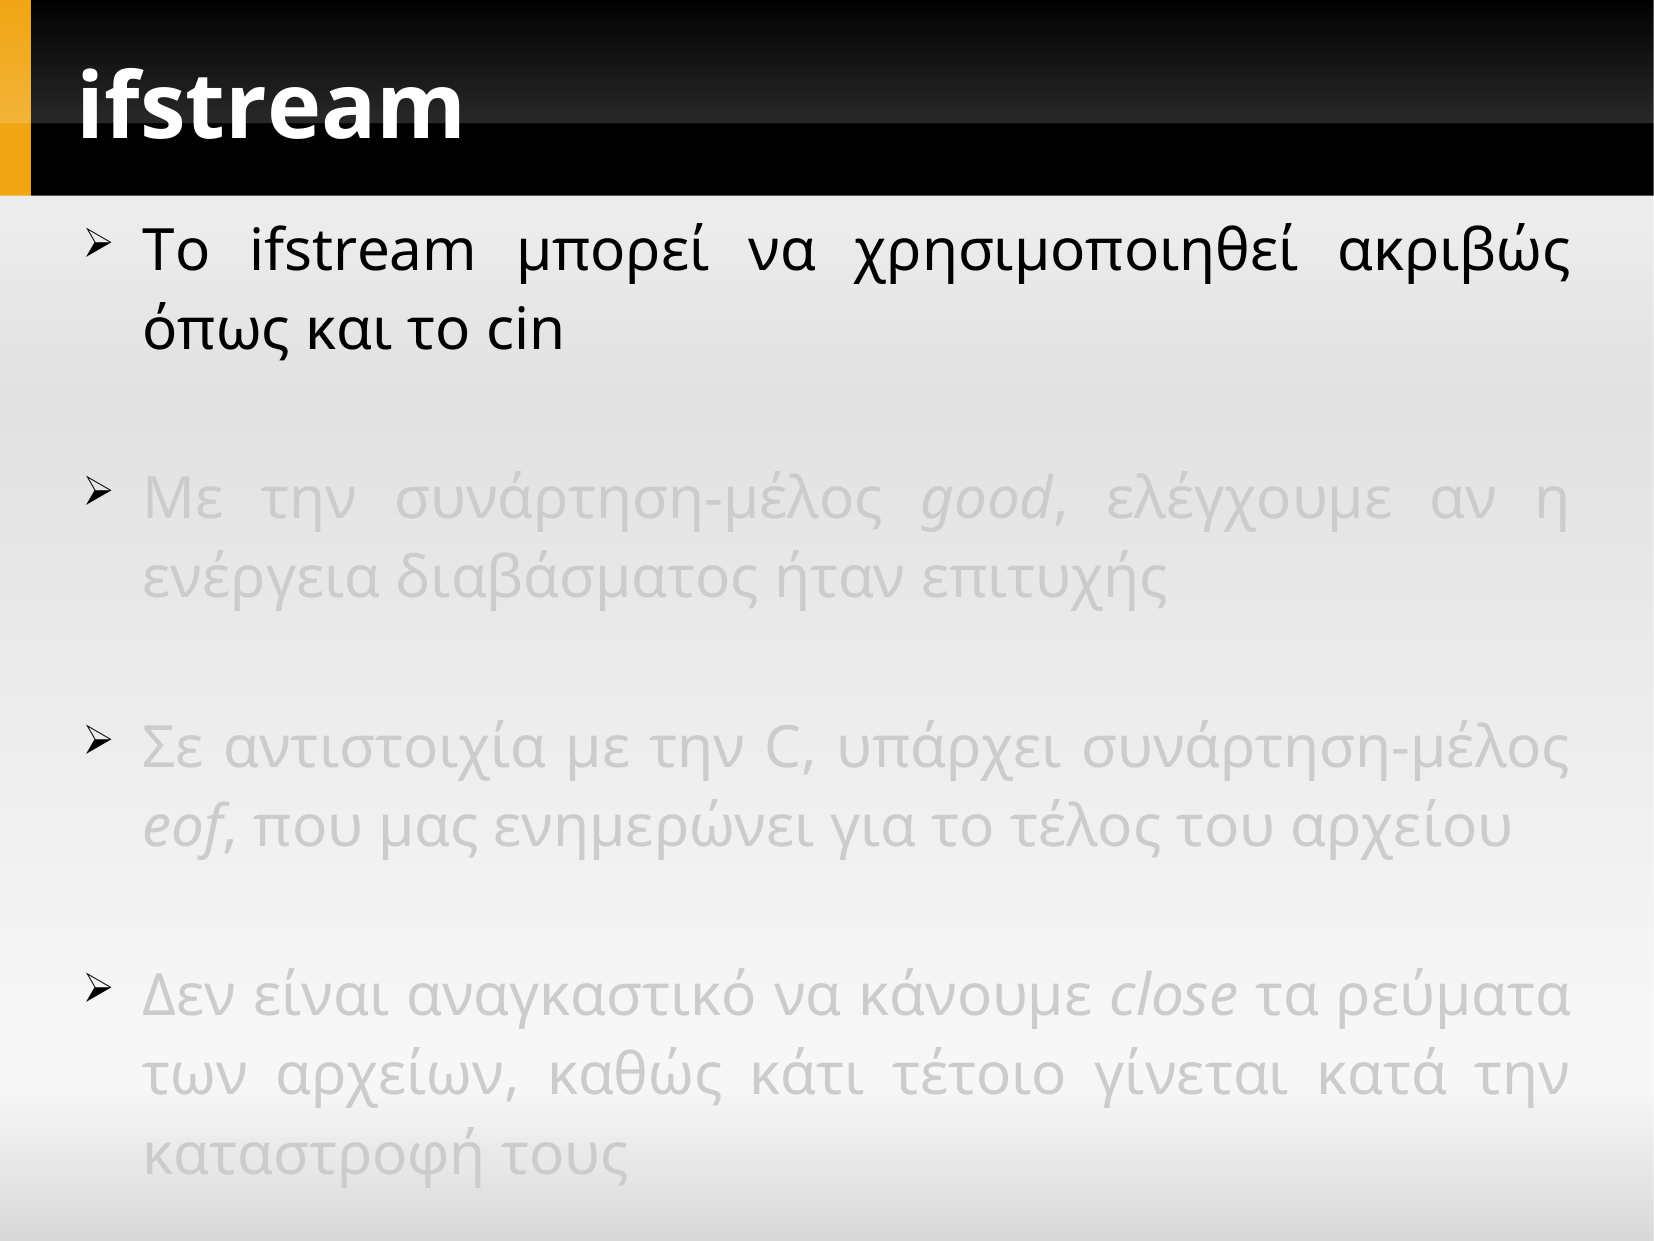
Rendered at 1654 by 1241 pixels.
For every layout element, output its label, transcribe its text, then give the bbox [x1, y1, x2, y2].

subtitle Το ifstream μπορεί να χρησιμοποιηθεί ακριβώς όπως και το cin Με την συνάρτηση-μέλος good, ελέγχουμε αν η ενέργεια διαβάσματος ήταν επιτυχής Σε αντιστοιχία με την C, υπάρχει συνάρτηση-μέλος eof, που μας ενημερώνει για το τέλος του αρχείου Δεν είναι αναγκαστικό να κάνουμε close τα ρεύματα των αρχείων, καθώς κάτι τέτοιο γίνεται κατά την καταστροφή τους [82, 268, 1571, 1131]
title ifstream [76, 0, 1565, 208]
picture [0, 0, 1654, 1241]
